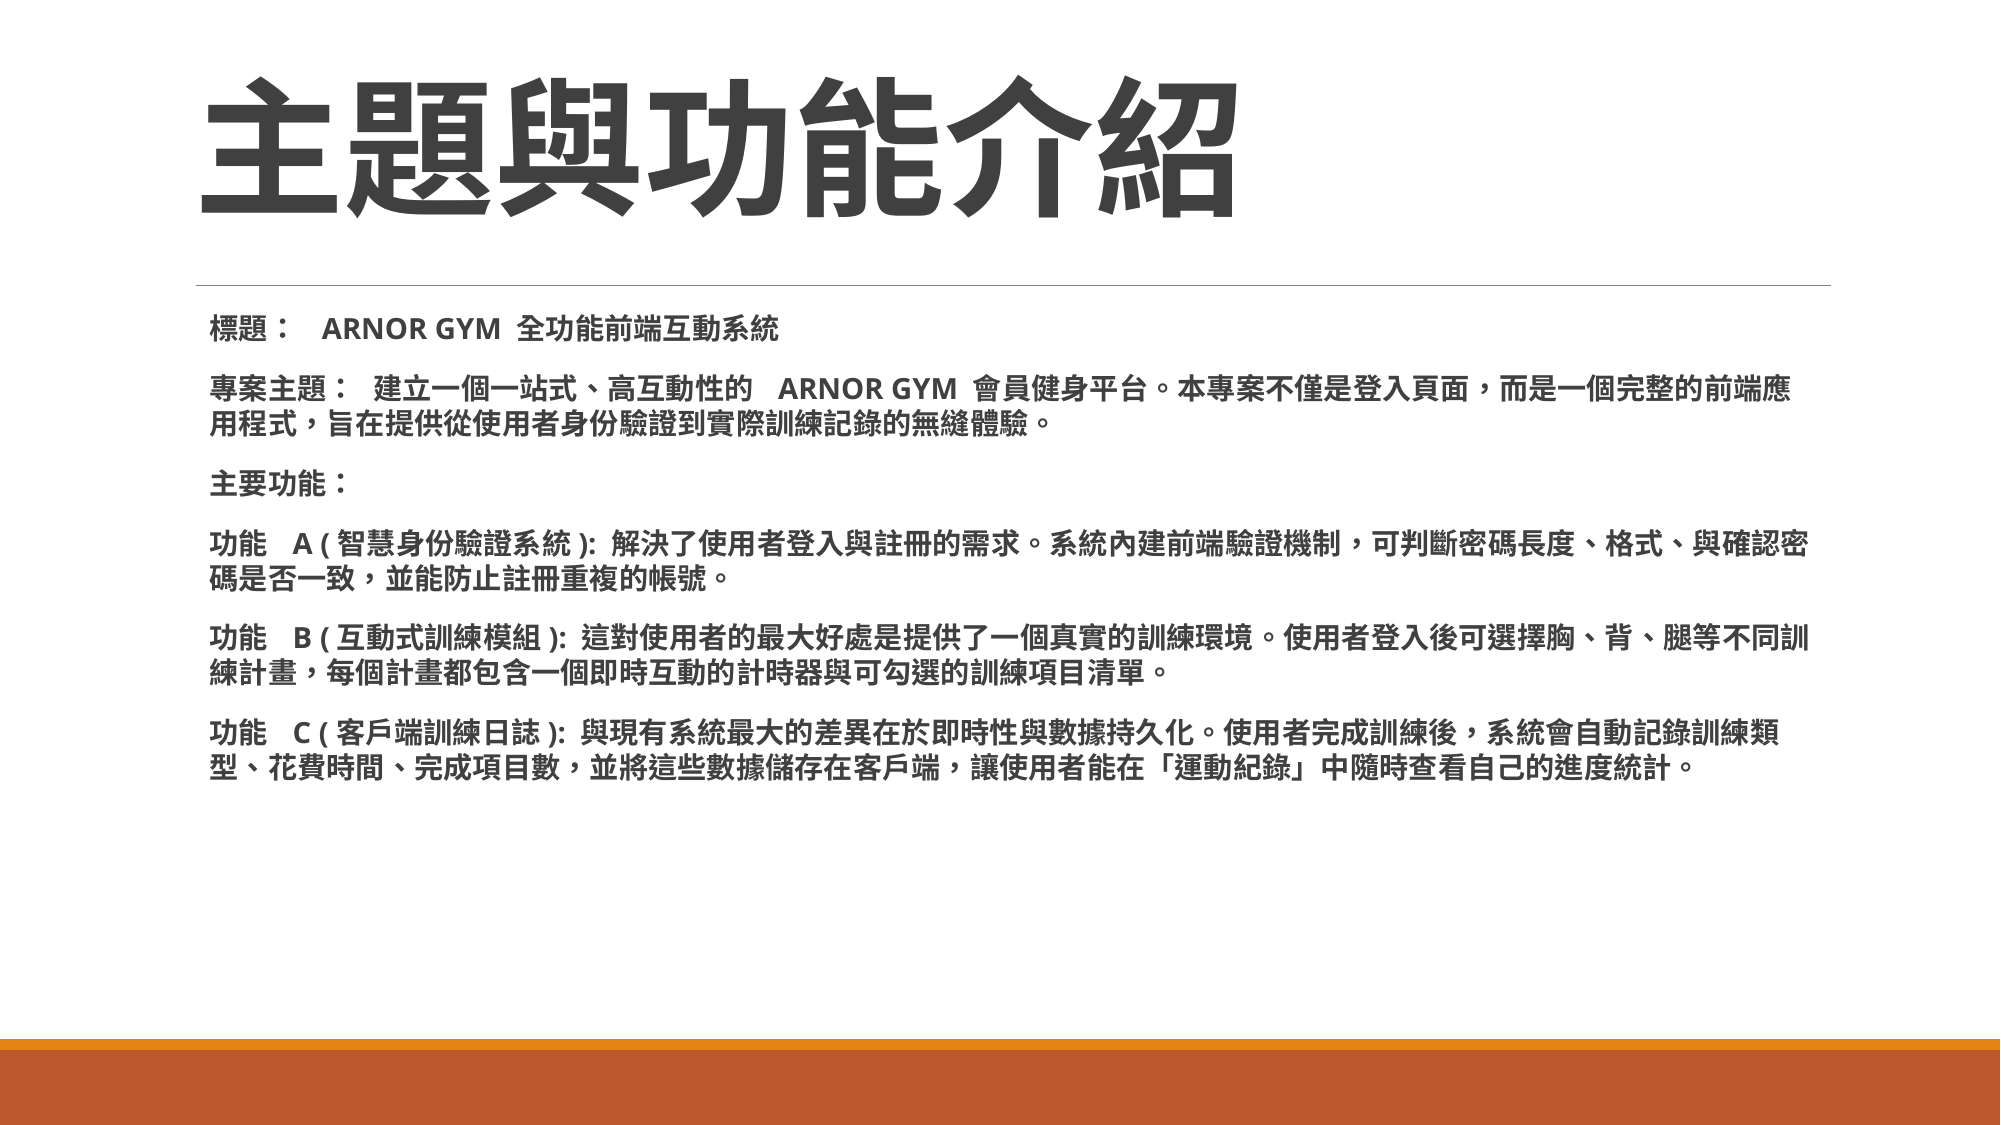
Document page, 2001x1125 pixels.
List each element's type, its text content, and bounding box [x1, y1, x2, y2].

title 主題與功能介紹 [180, 47, 1830, 285]
list 標題： ARNOR GYM 全功能前端互動系統 專案主題： 建立一個一站式、高互動性的 ARNOR GYM 會員健身平台。本專案不僅是登入頁面，而是一個完整的前端應用程式，旨在提供從使用者身份驗證到實際訓練記錄的無縫體驗。 主要功能： 功能 A (智慧身份驗證系統): 解決了使用者登入與註冊的需求。系統內建前端驗證機制，可判斷密碼長度、格式、與確認密碼是否一致，並能防止註冊重複的帳號。 功能 B (互動式訓練模組): 這對使用者的最大好處是提供了一個真實的訓練環境。使用者登入後可選擇胸、背、腿等不同訓練計畫，每個計畫都包含一個即時互動的計時器與可勾選的訓練項目清單。 功能 C (客戶端訓練日誌): 與現有系統最大的差異在於即時性與數據持久化。使用者完成訓練後，系統會自動記錄訓練類型、花費時間、完成項目數，並將這些數據儲存在客戶端，讓使用者能在「運動紀錄」中隨時查看自己的進度統計。 [180, 302, 1830, 963]
